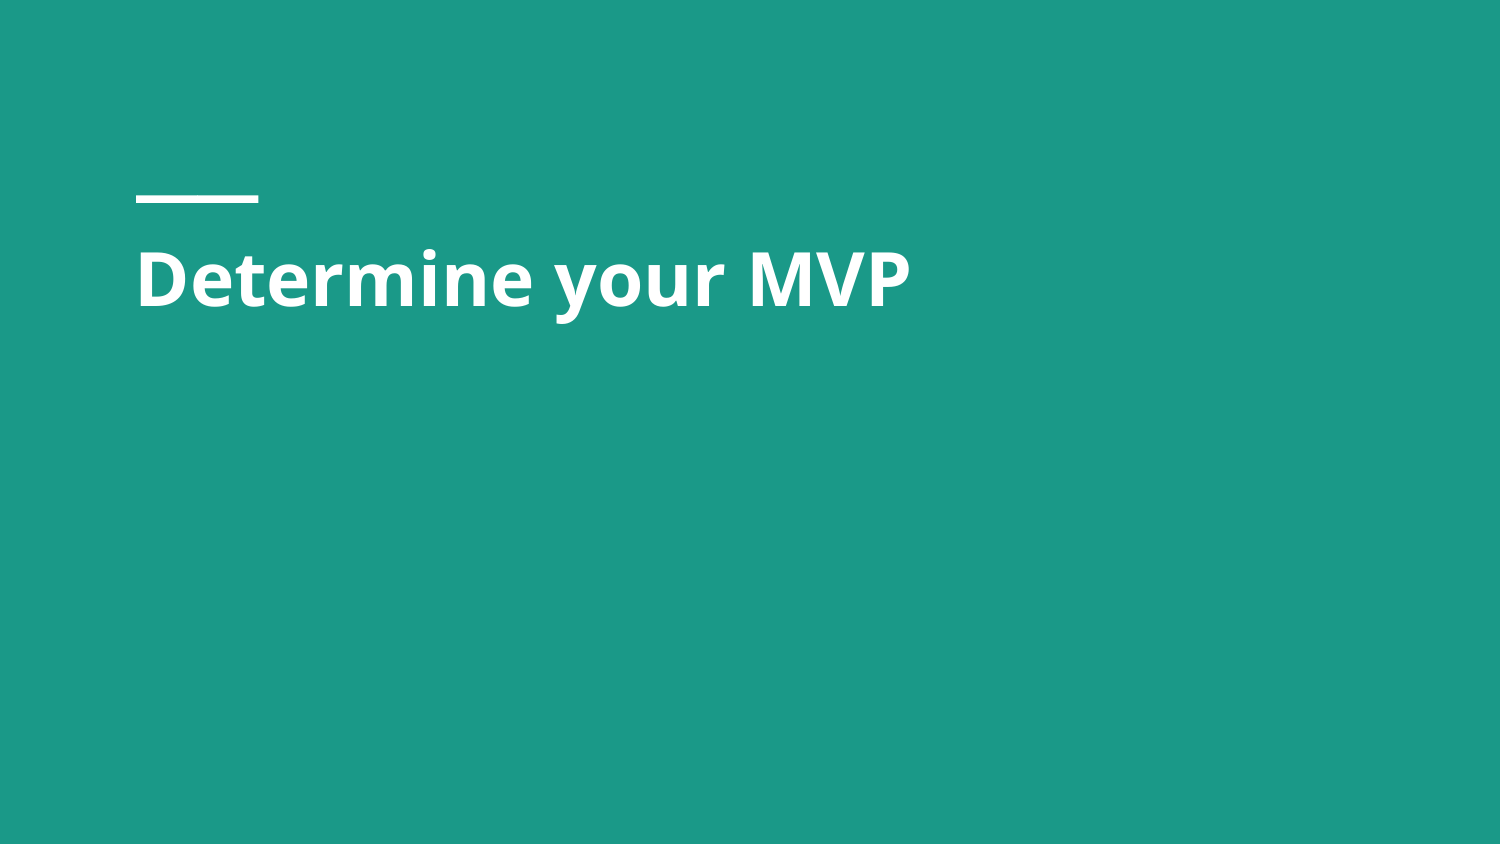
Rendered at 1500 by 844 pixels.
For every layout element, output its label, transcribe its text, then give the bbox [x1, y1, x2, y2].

title Determine your MVP [119, 216, 1381, 466]
